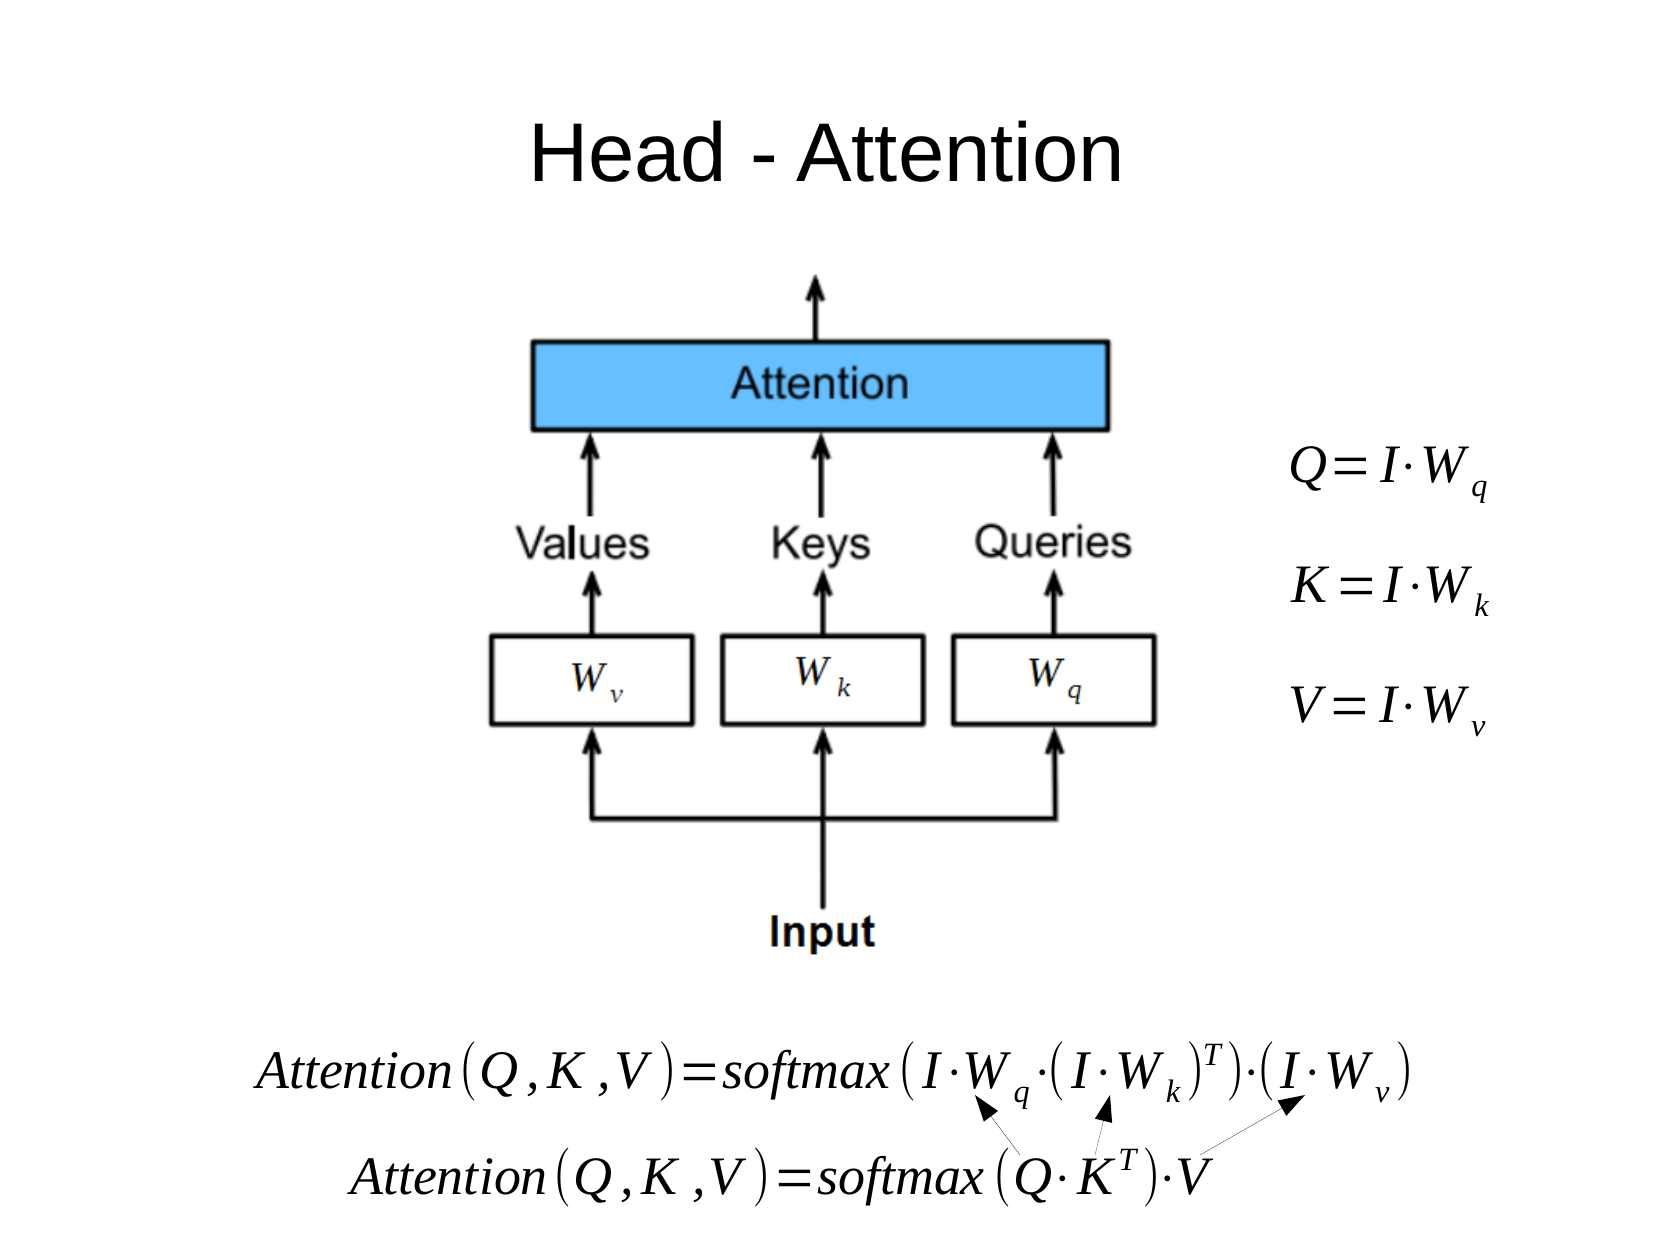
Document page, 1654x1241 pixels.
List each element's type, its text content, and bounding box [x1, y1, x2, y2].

chart [1275, 555, 1505, 624]
picture [479, 274, 1171, 964]
title Head - Attention [82, 16, 1571, 290]
chart [330, 1140, 1231, 1212]
chart [1275, 675, 1501, 744]
chart [1275, 435, 1502, 504]
chart [235, 1034, 1426, 1111]
